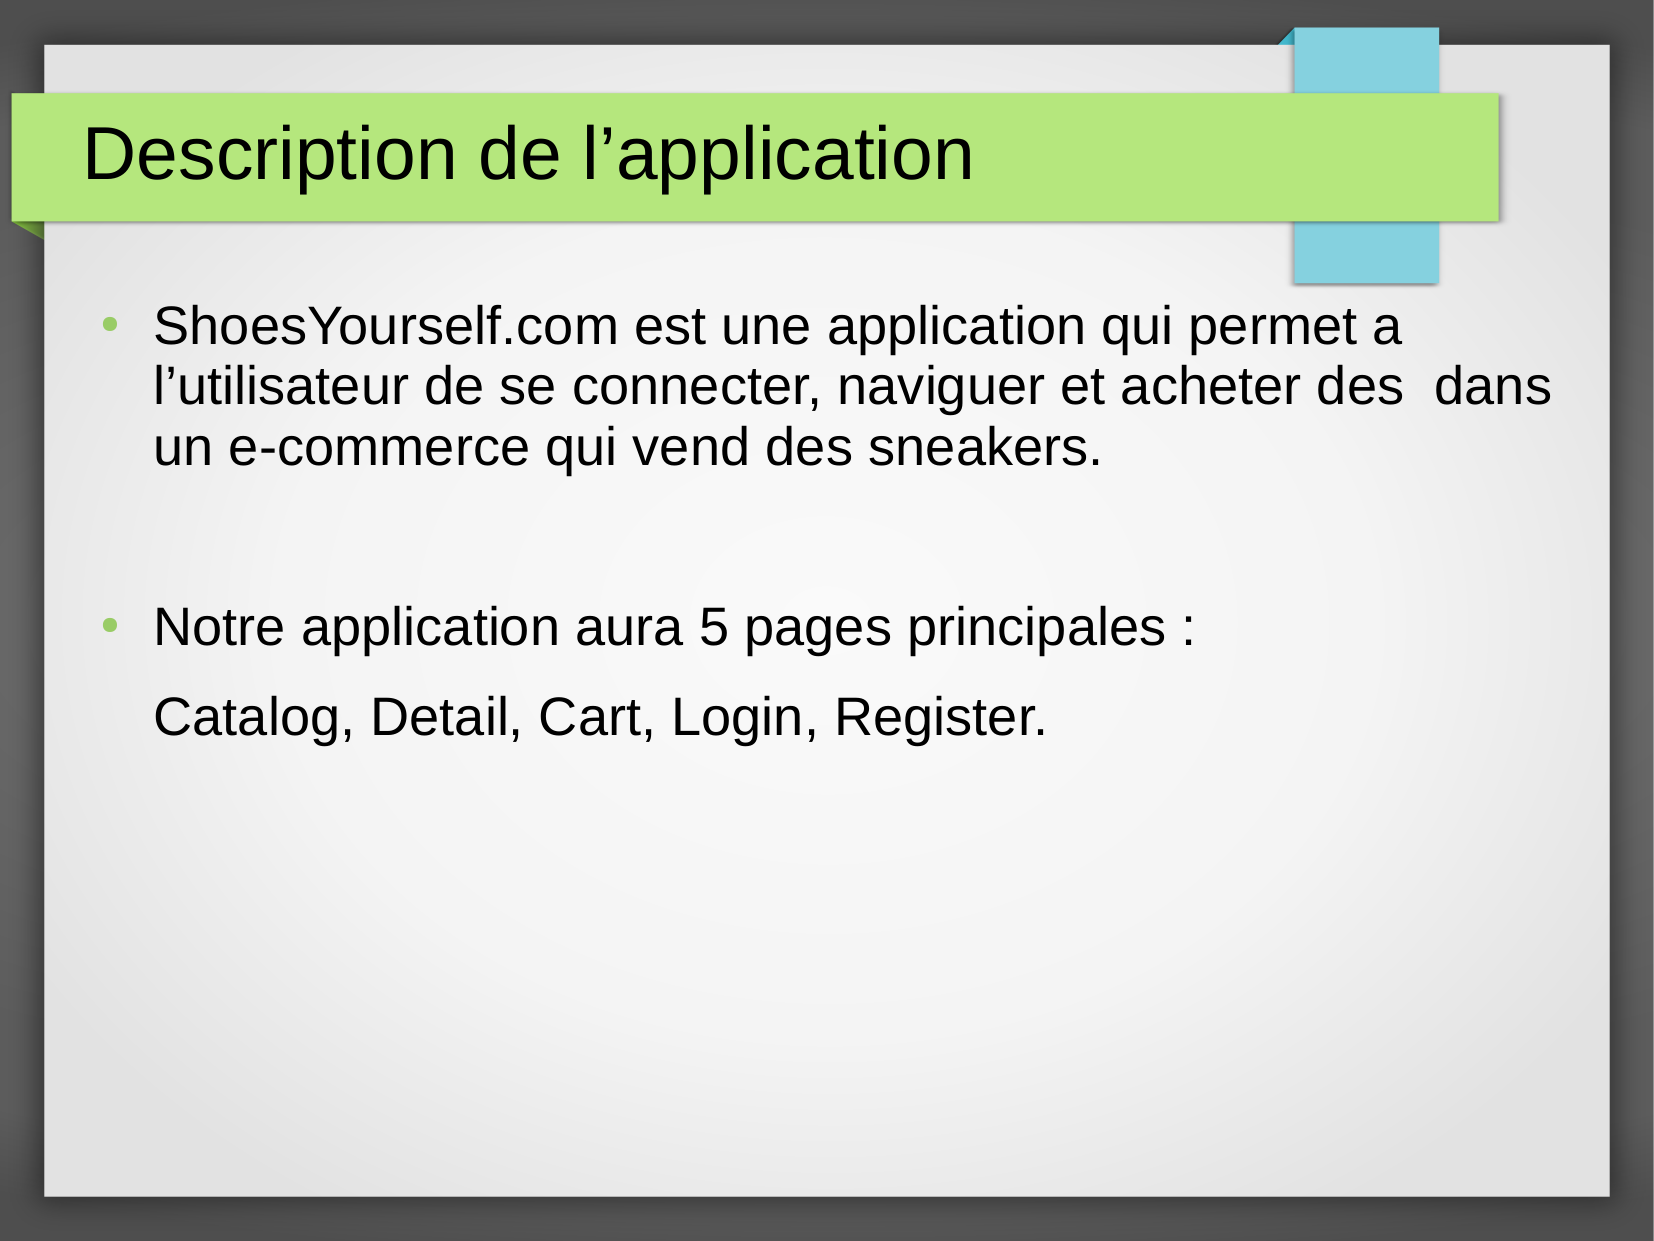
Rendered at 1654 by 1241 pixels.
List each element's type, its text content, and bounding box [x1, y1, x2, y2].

list ShoesYourself.com est une application qui permet a l’utilisateur de se connecter, naviguer et acheter des dans un e-commerce qui vend des sneakers. Notre application aura 5 pages principales : Catalog, Detail, Cart, Login, Register. [82, 295, 1571, 1015]
picture [0, 0, 1654, 1241]
title Description de l’application [82, 94, 1264, 213]
